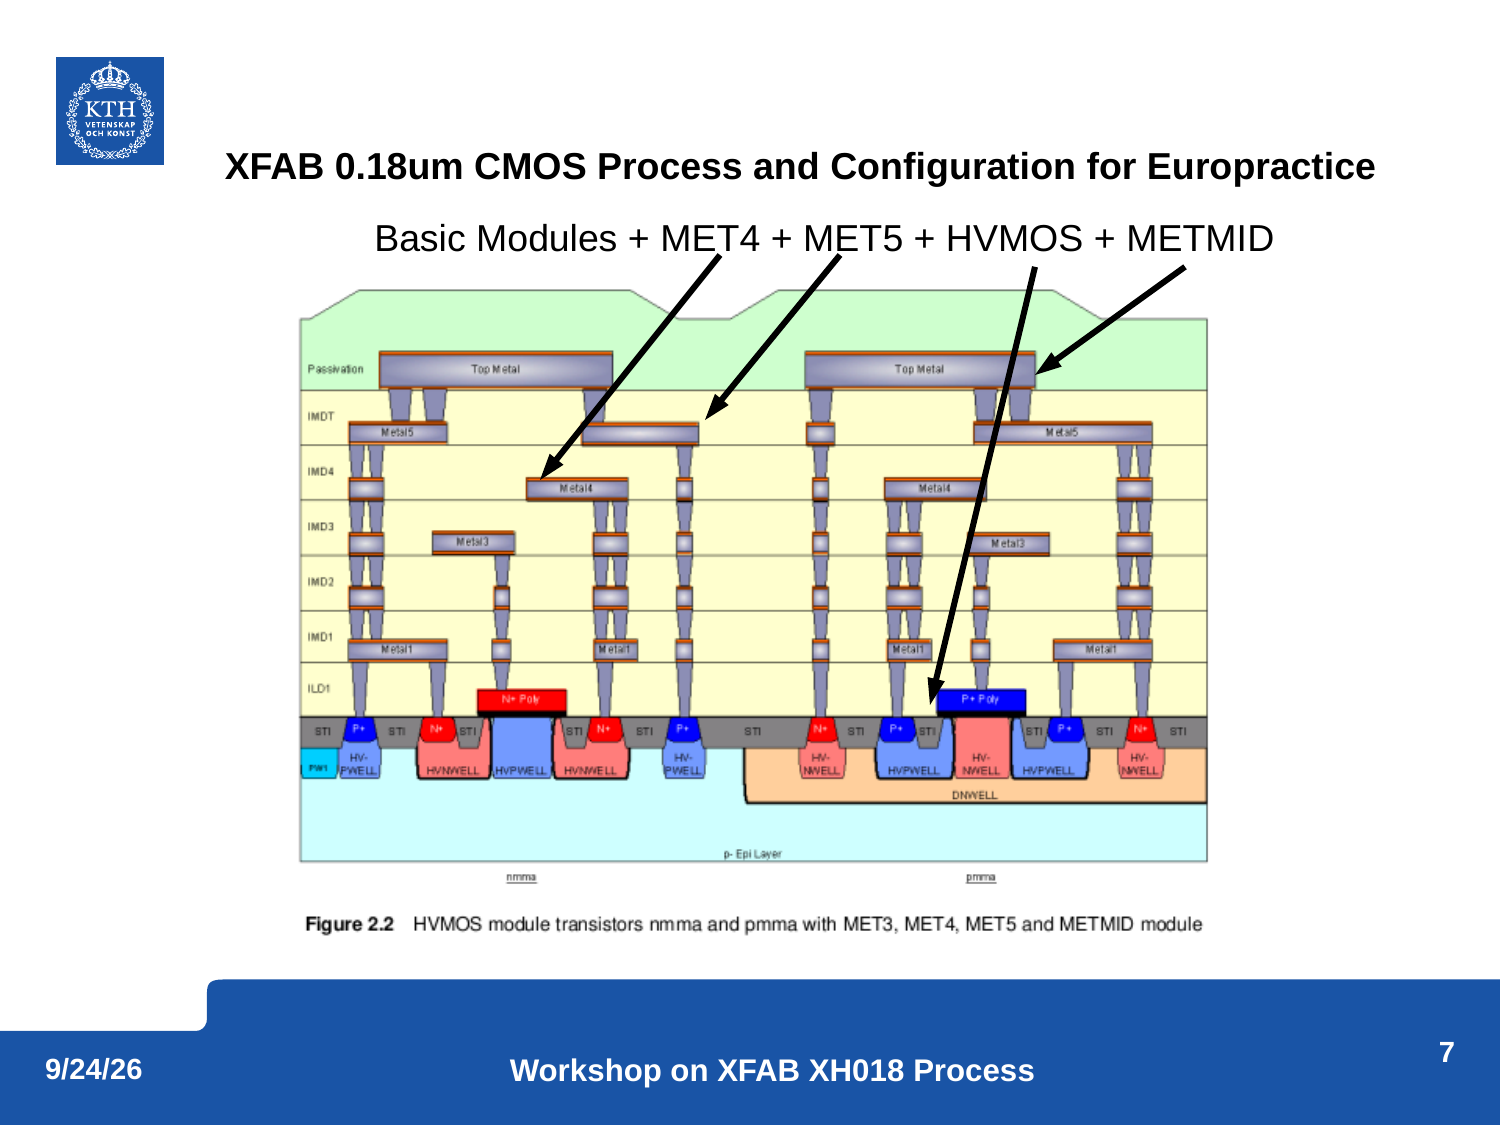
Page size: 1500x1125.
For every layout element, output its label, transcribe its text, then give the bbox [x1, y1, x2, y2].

text_box Basic Modules + MET4 + MET5 + HVMOS + METMID [359, 210, 1291, 267]
text_box XFAB 0.18um CMOS Process and Configuration for Europractice [210, 138, 1392, 196]
picture [271, 271, 1230, 946]
